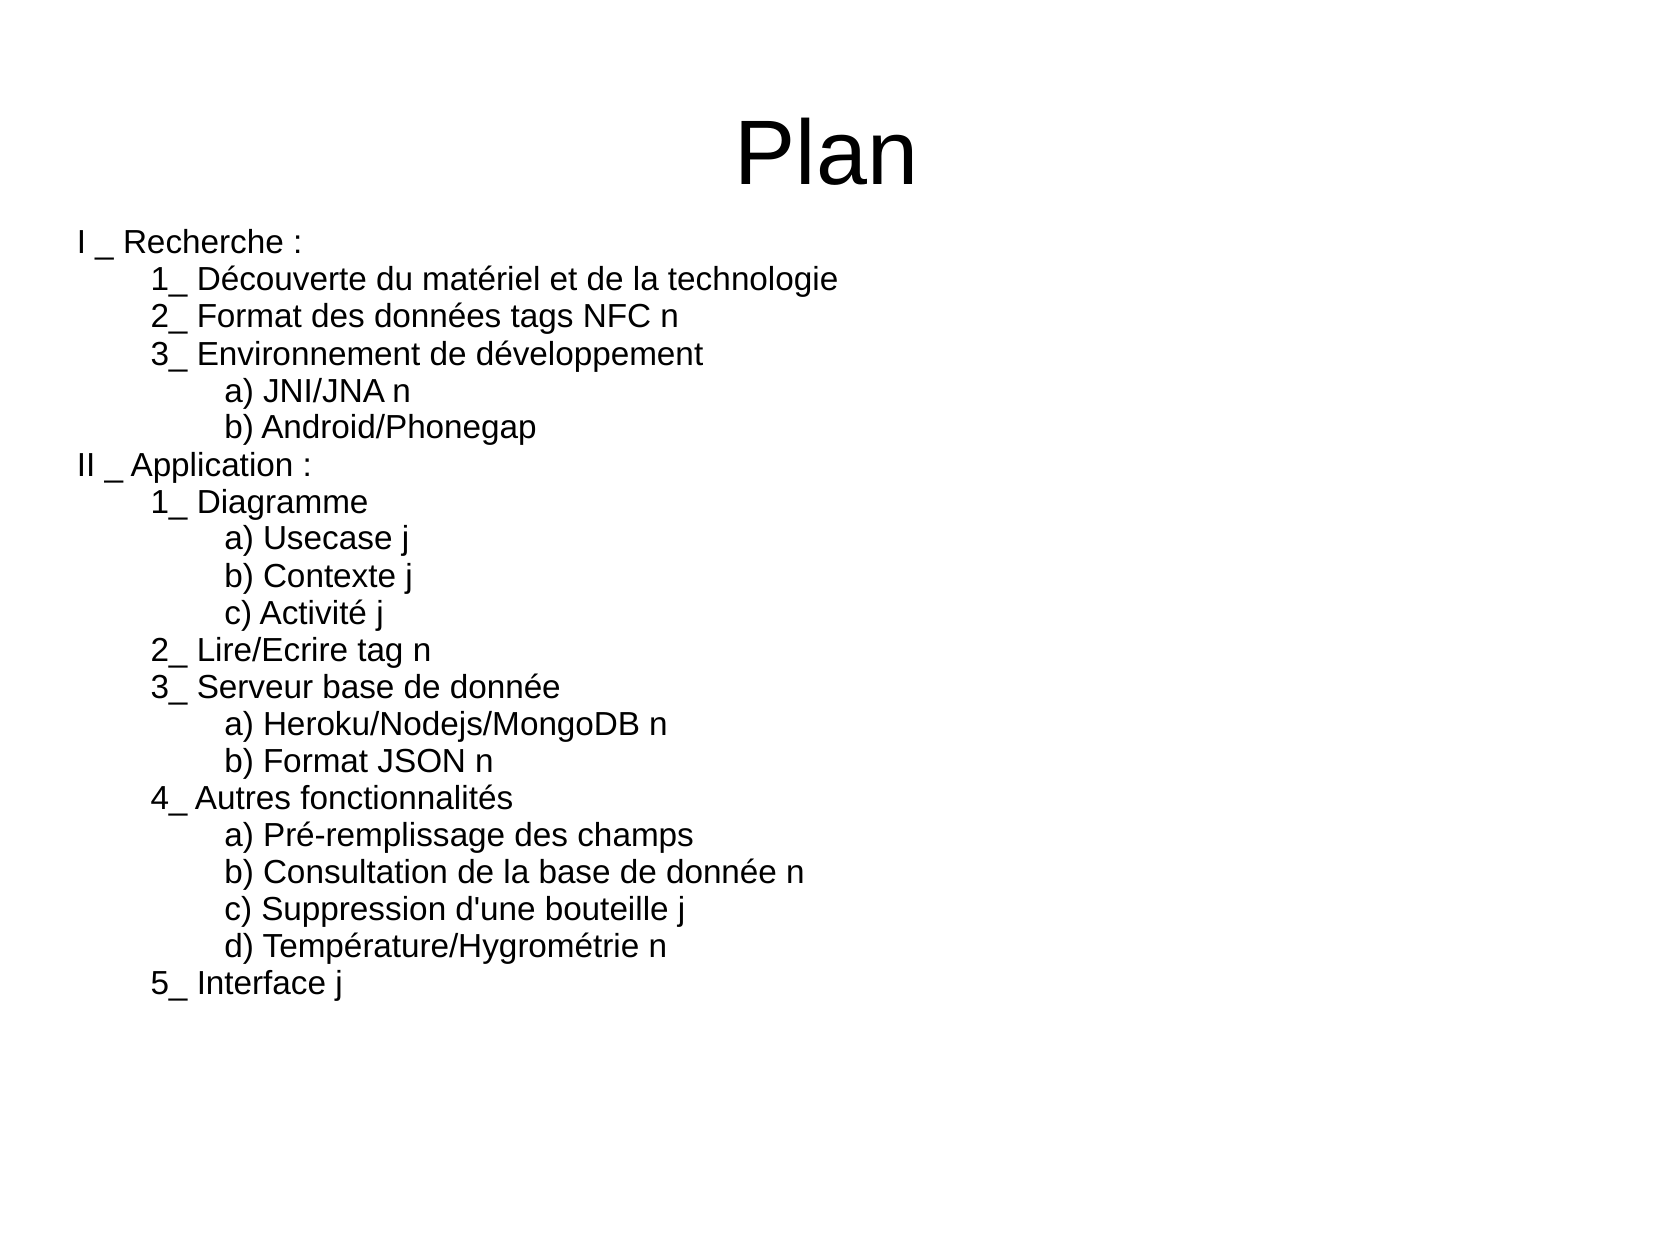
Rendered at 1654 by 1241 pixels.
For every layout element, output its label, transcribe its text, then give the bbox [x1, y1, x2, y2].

title Plan [82, 49, 1571, 257]
subtitle I _ Recherche : 1_ Découverte du matériel et de la technologie 2_ Format des données tags NFC n 3_ Environnement de développement a) JNI/JNA n b) Android/Phonegap II _ Application : 1_ Diagramme a) Usecase j b) Contexte j c) Activité j 2_ Lire/Ecrire tag n 3_ Serveur base de donnée a) Heroku/Nodejs/MongoDB n b) Format JSON n 4_ Autres fonctionnalités a) Pré-remplissage des champs b) Consultation de la base de donnée n c) Suppression d'une bouteille j d) Température/Hygrométrie n 5_ Interface j [76, 223, 1532, 1077]
